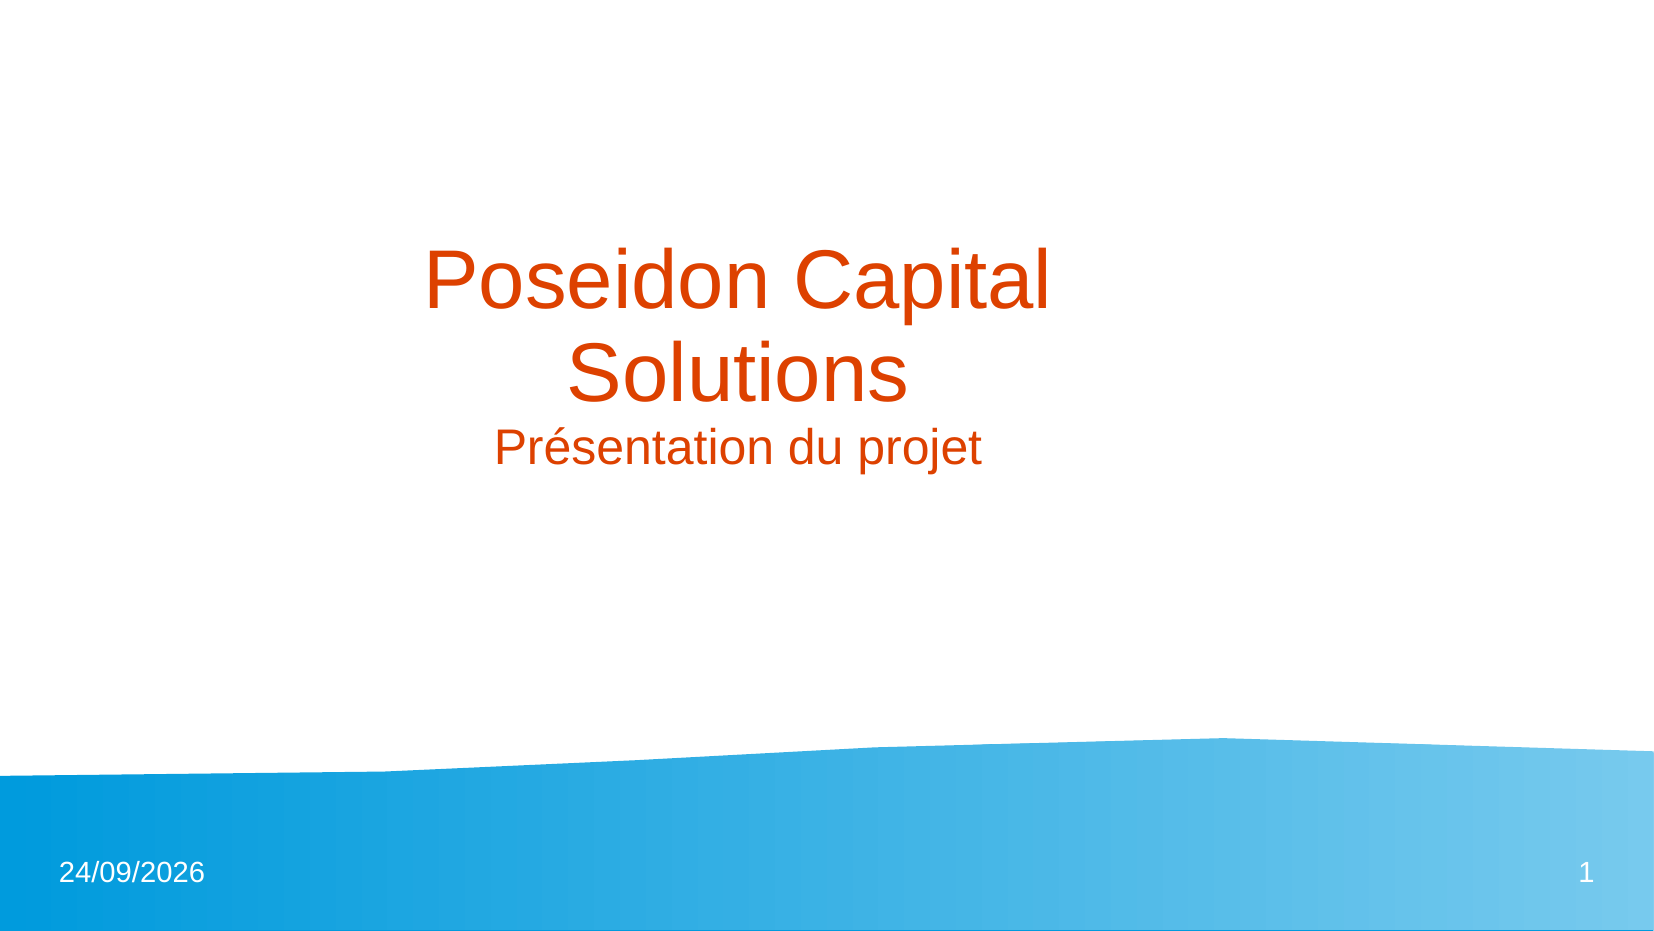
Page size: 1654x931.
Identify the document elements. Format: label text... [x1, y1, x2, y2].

title Poseidon Capital Solutions Présentation du projet [0, 233, 1477, 476]
